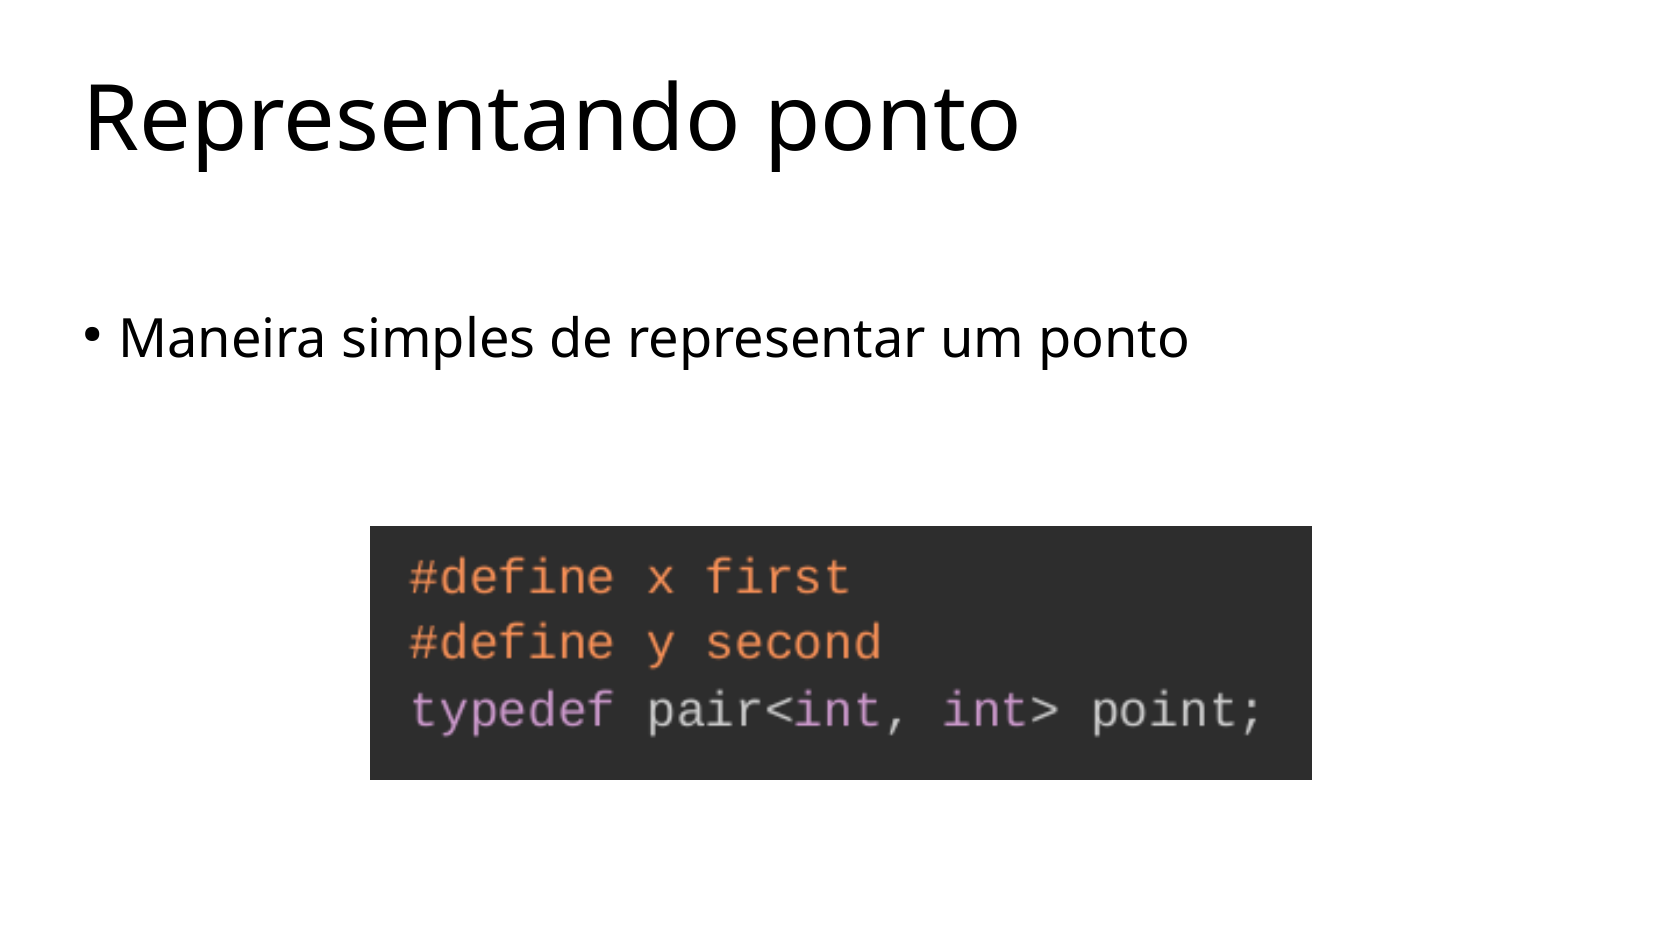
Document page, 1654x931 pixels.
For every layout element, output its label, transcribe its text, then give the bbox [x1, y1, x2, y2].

subtitle Maneira simples de representar um ponto [82, 259, 1571, 402]
picture [370, 526, 1312, 780]
title Representando ponto [82, 37, 1571, 193]
